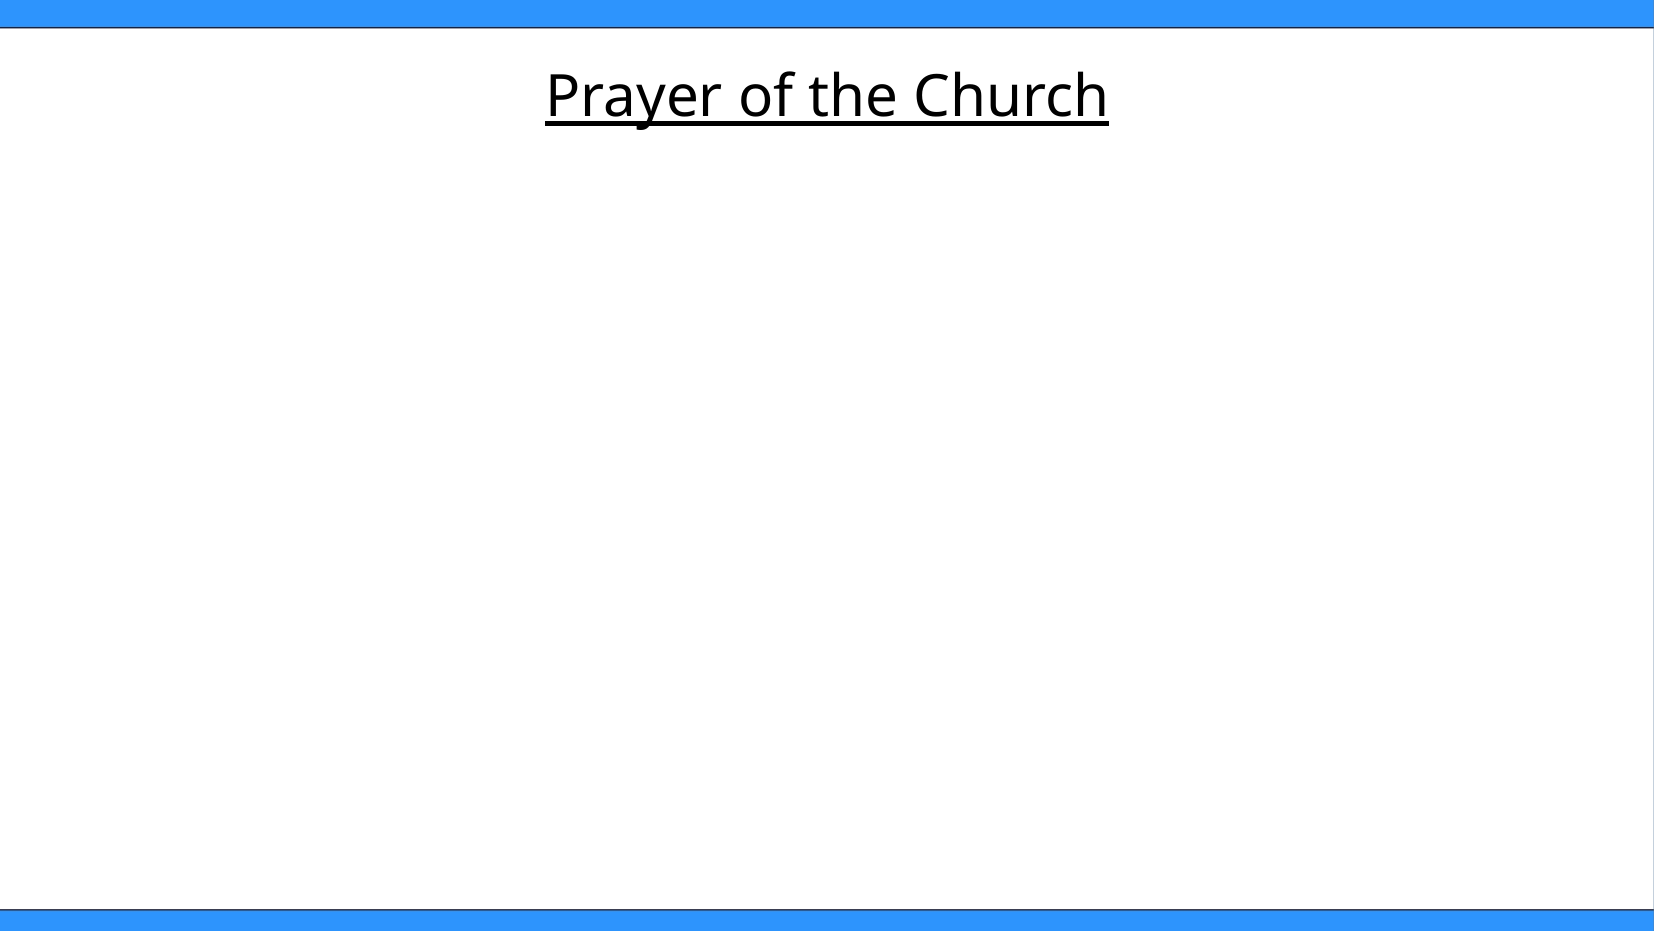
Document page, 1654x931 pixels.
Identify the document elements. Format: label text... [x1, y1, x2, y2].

picture [0, 0, 1654, 931]
text_box Prayer of the Church [107, 47, 1548, 140]
